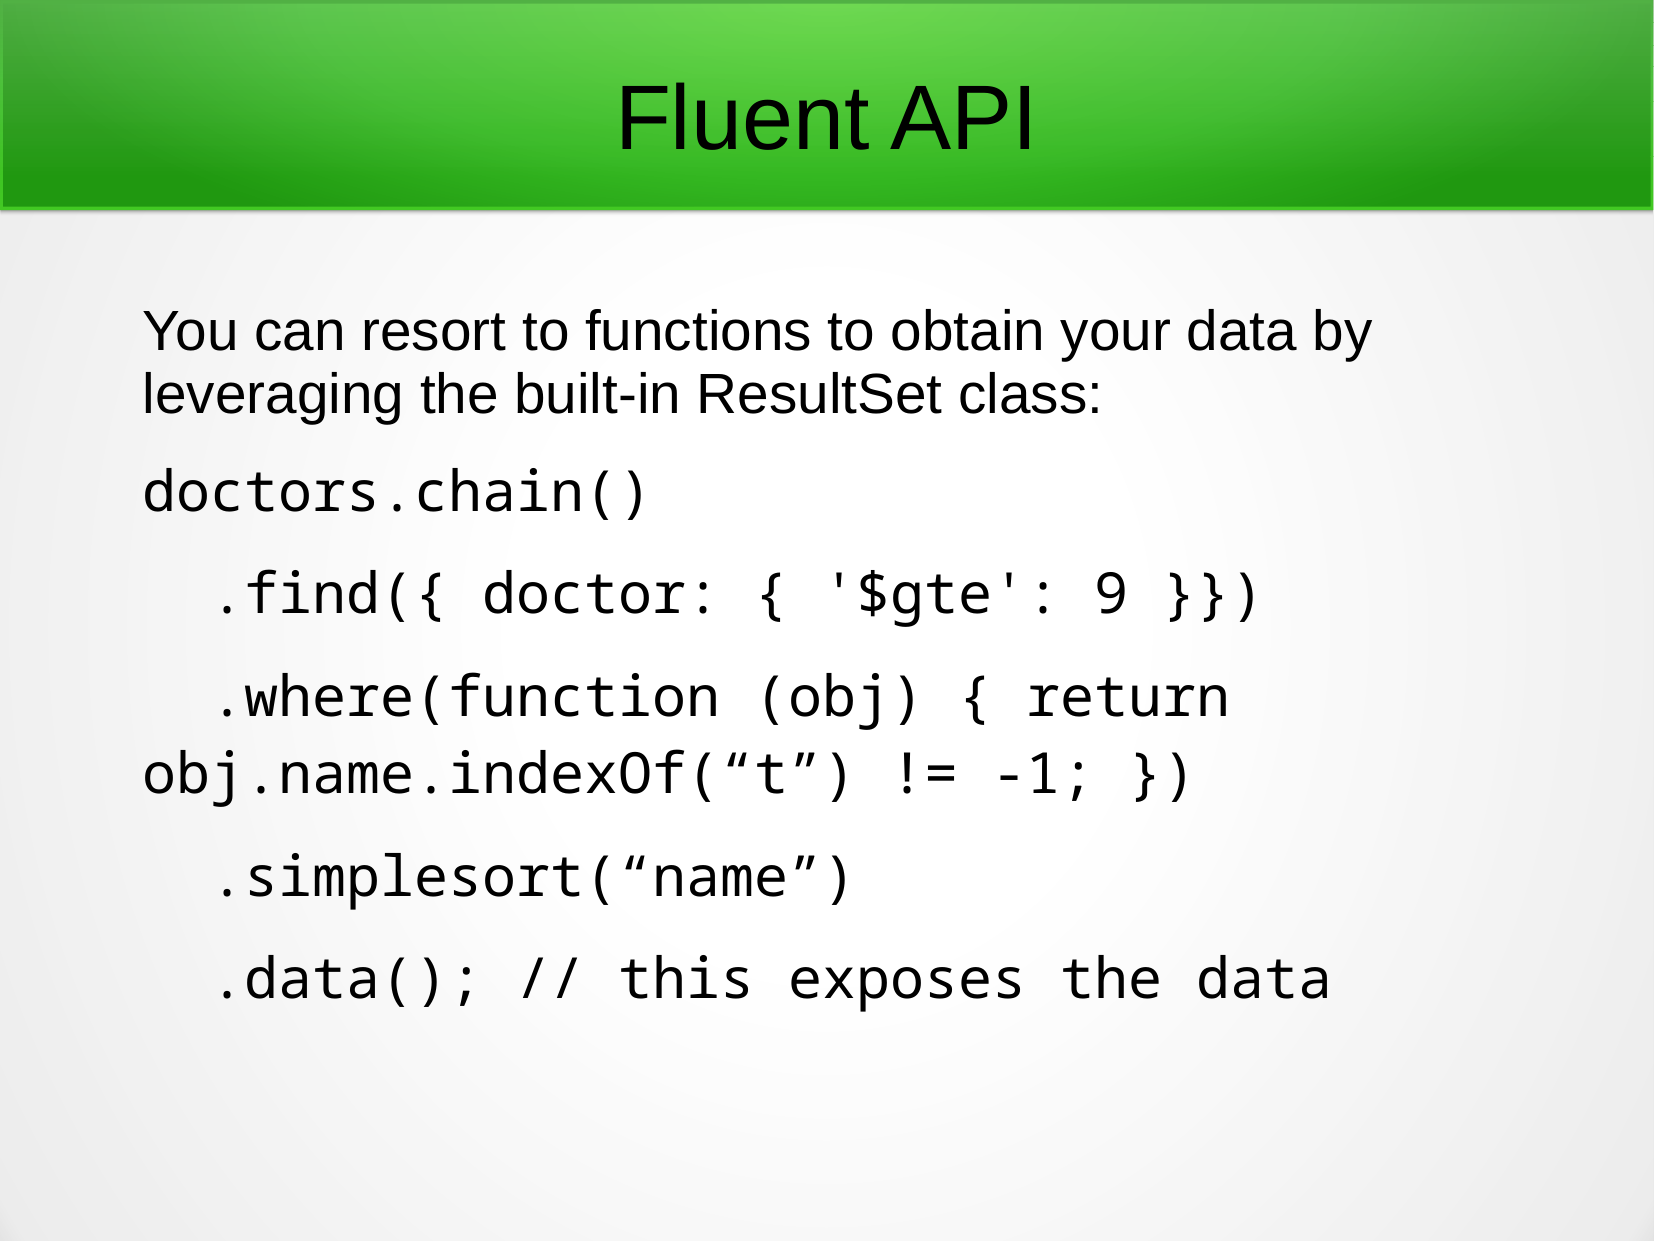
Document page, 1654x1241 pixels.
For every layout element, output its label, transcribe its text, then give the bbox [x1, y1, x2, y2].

list You can resort to functions to obtain your data by leveraging the built-in ResultSet class: doctors.chain() .find({ doctor: { '$gte': 9 }}) .where(function (obj) { return obj.name.indexOf(“t”) != -1; }) .simplesort(“name”) .data(); // this exposes the data [82, 299, 1571, 1019]
title Fluent API [82, 47, 1571, 189]
